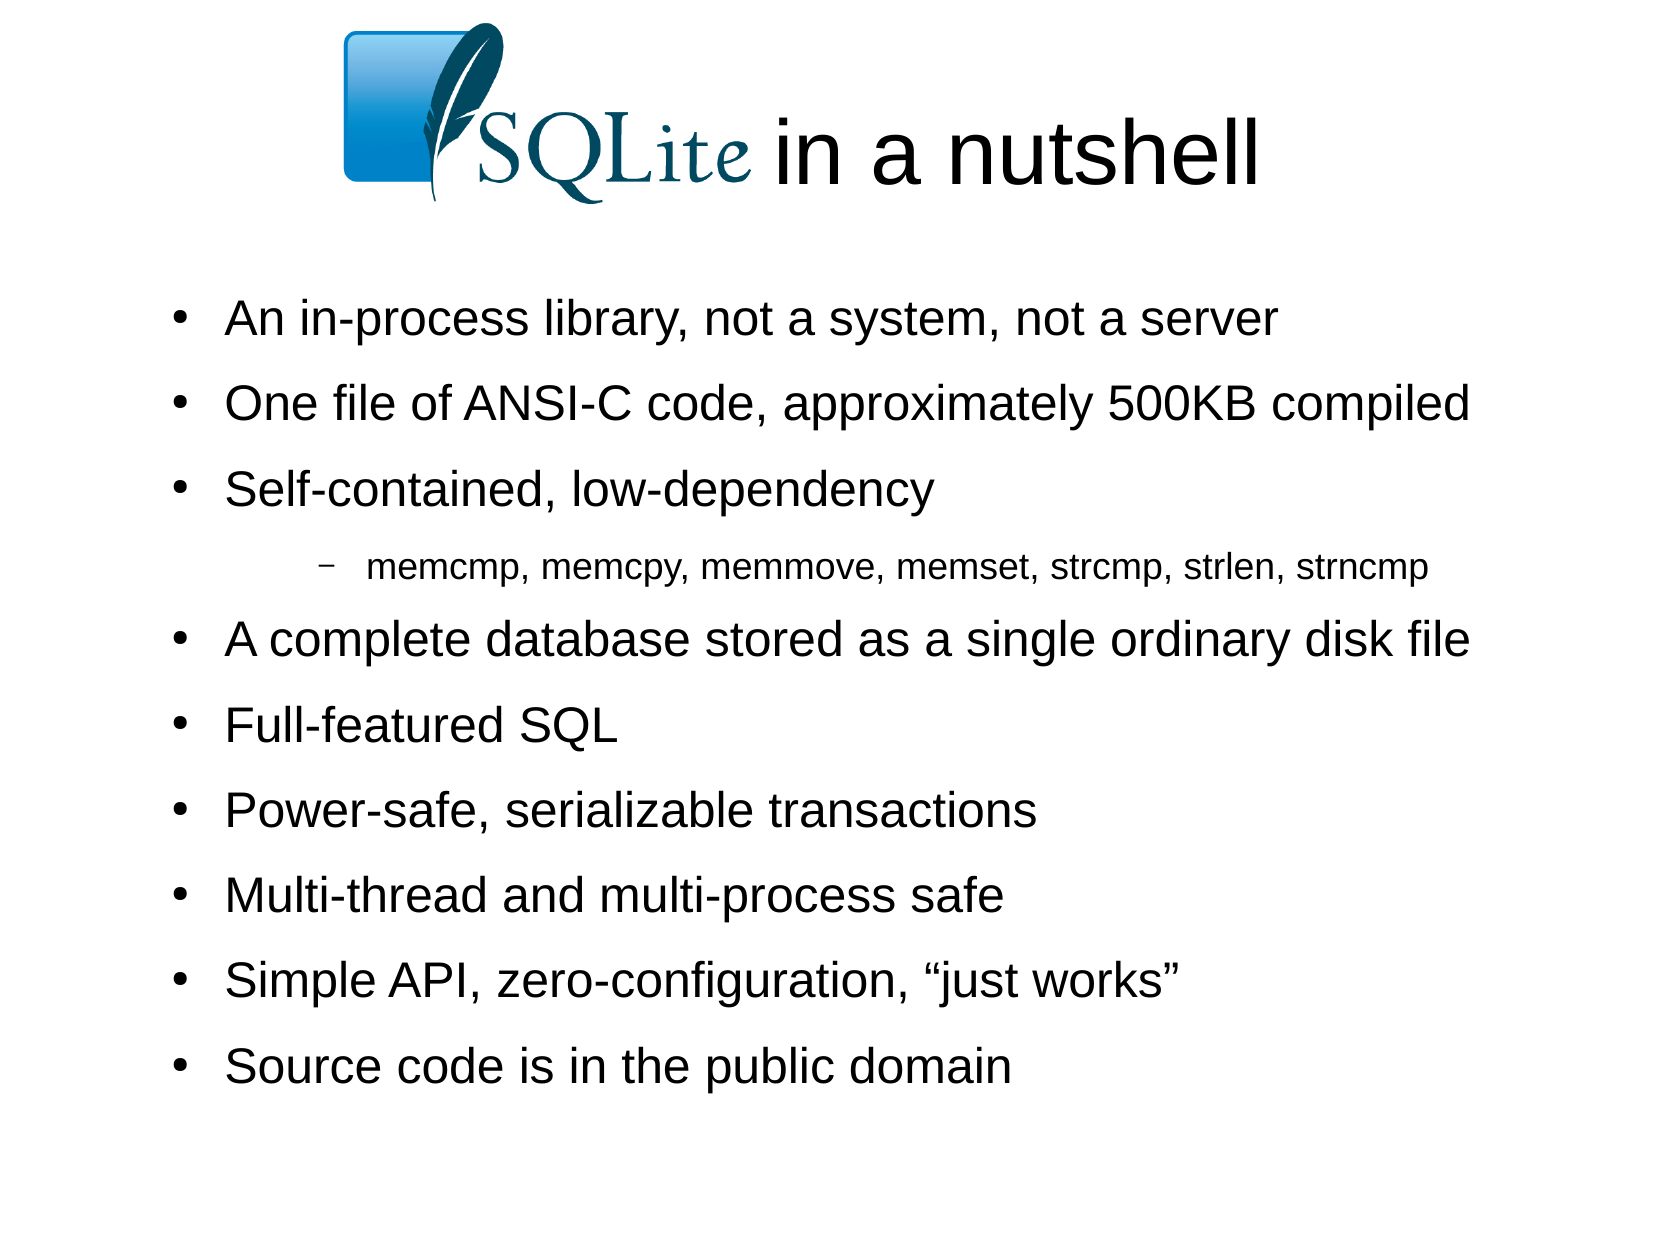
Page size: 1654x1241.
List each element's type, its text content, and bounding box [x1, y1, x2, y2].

list An in-process library, not a system, not a server One file of ANSI-C code, approximately 500KB compiled Self-contained, low-dependency memcmp, memcpy, memmove, memset, strcmp, strlen, strncmp A complete database stored as a single ordinary disk file Full-featured SQL Power-safe, serializable transactions Multi-thread and multi-process safe Simple API, zero-configuration, “just works” Source code is in the public domain [82, 290, 1571, 1099]
title in a nutshell [82, 49, 1571, 257]
picture [336, 15, 758, 211]
